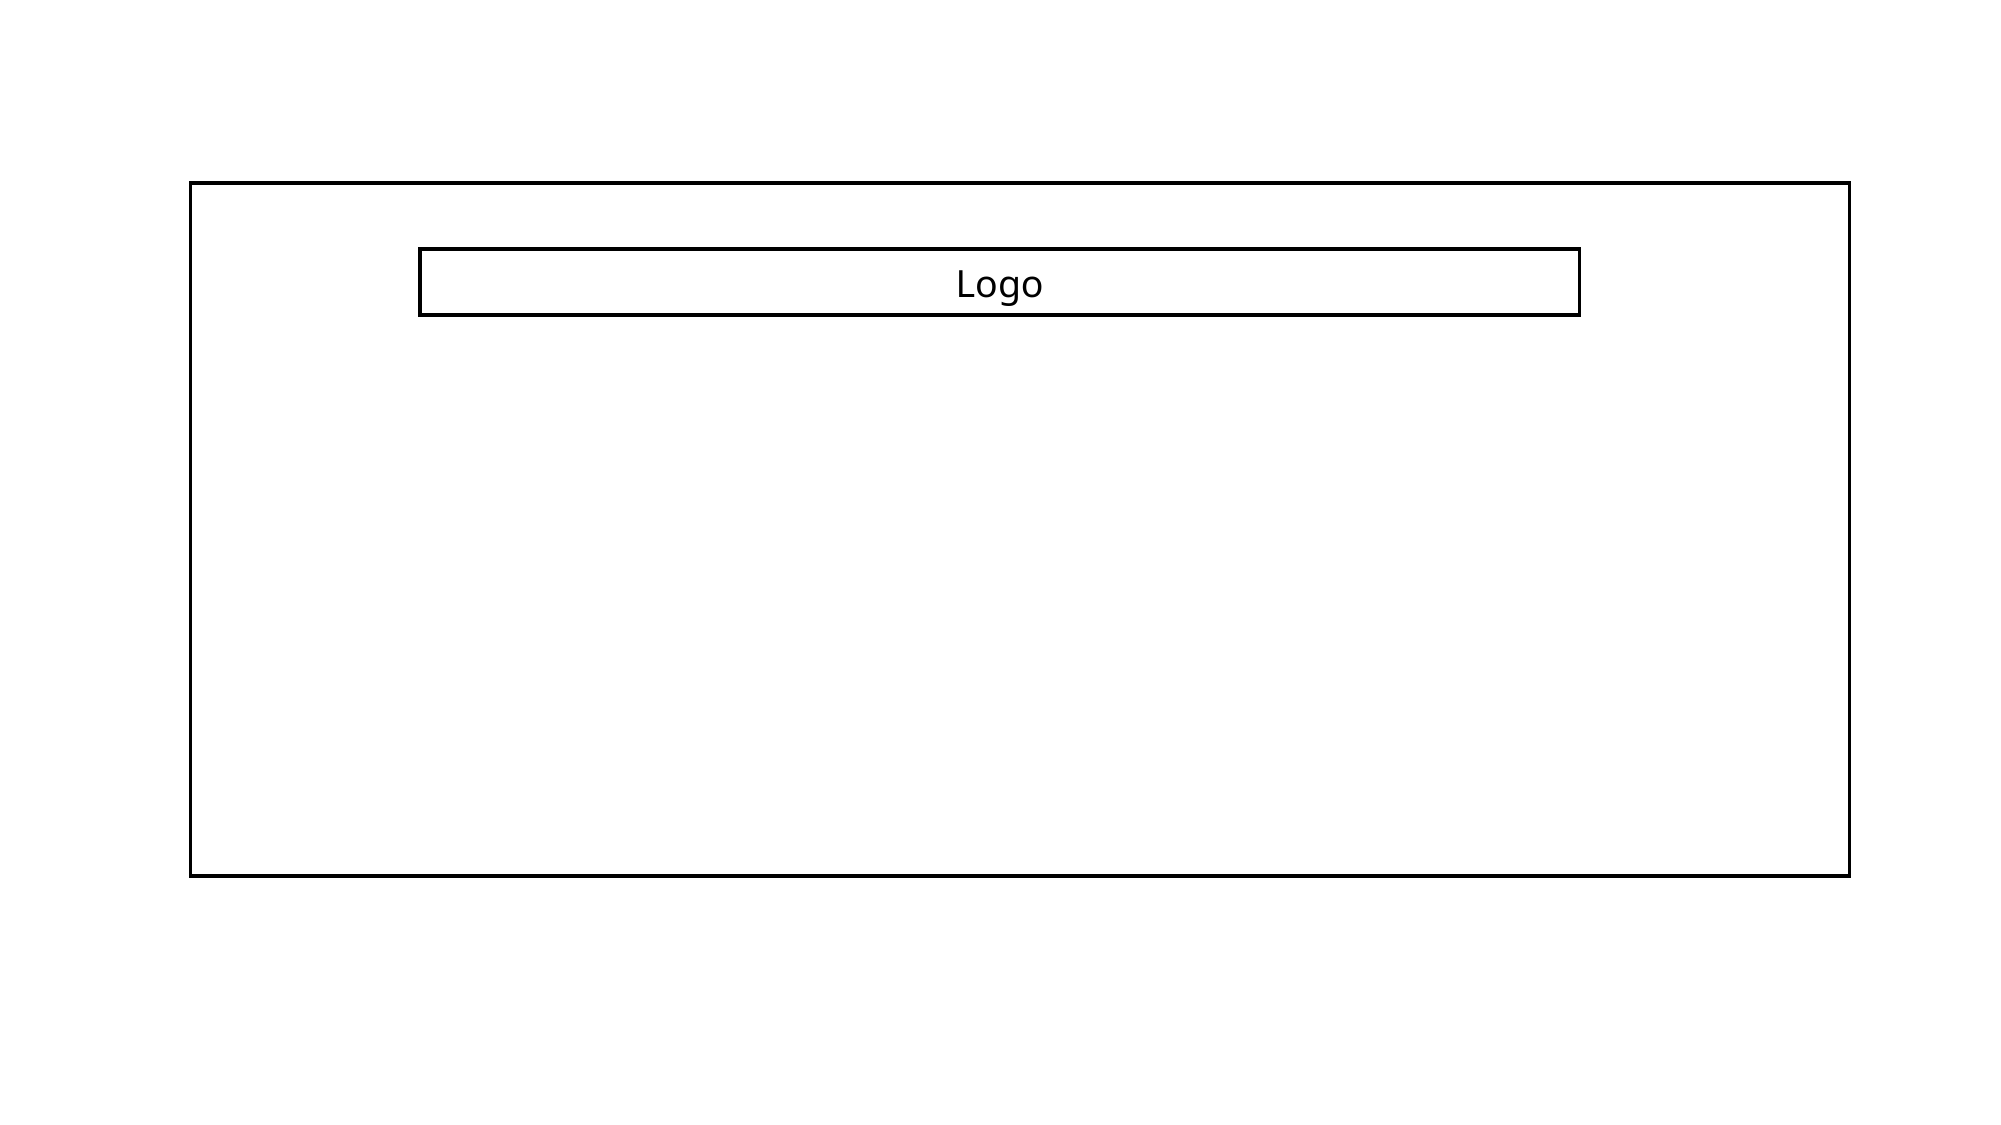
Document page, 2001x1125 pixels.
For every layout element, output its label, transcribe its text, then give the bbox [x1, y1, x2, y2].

text_box Logo [420, 249, 1580, 315]
text_box [191, 183, 1850, 876]
